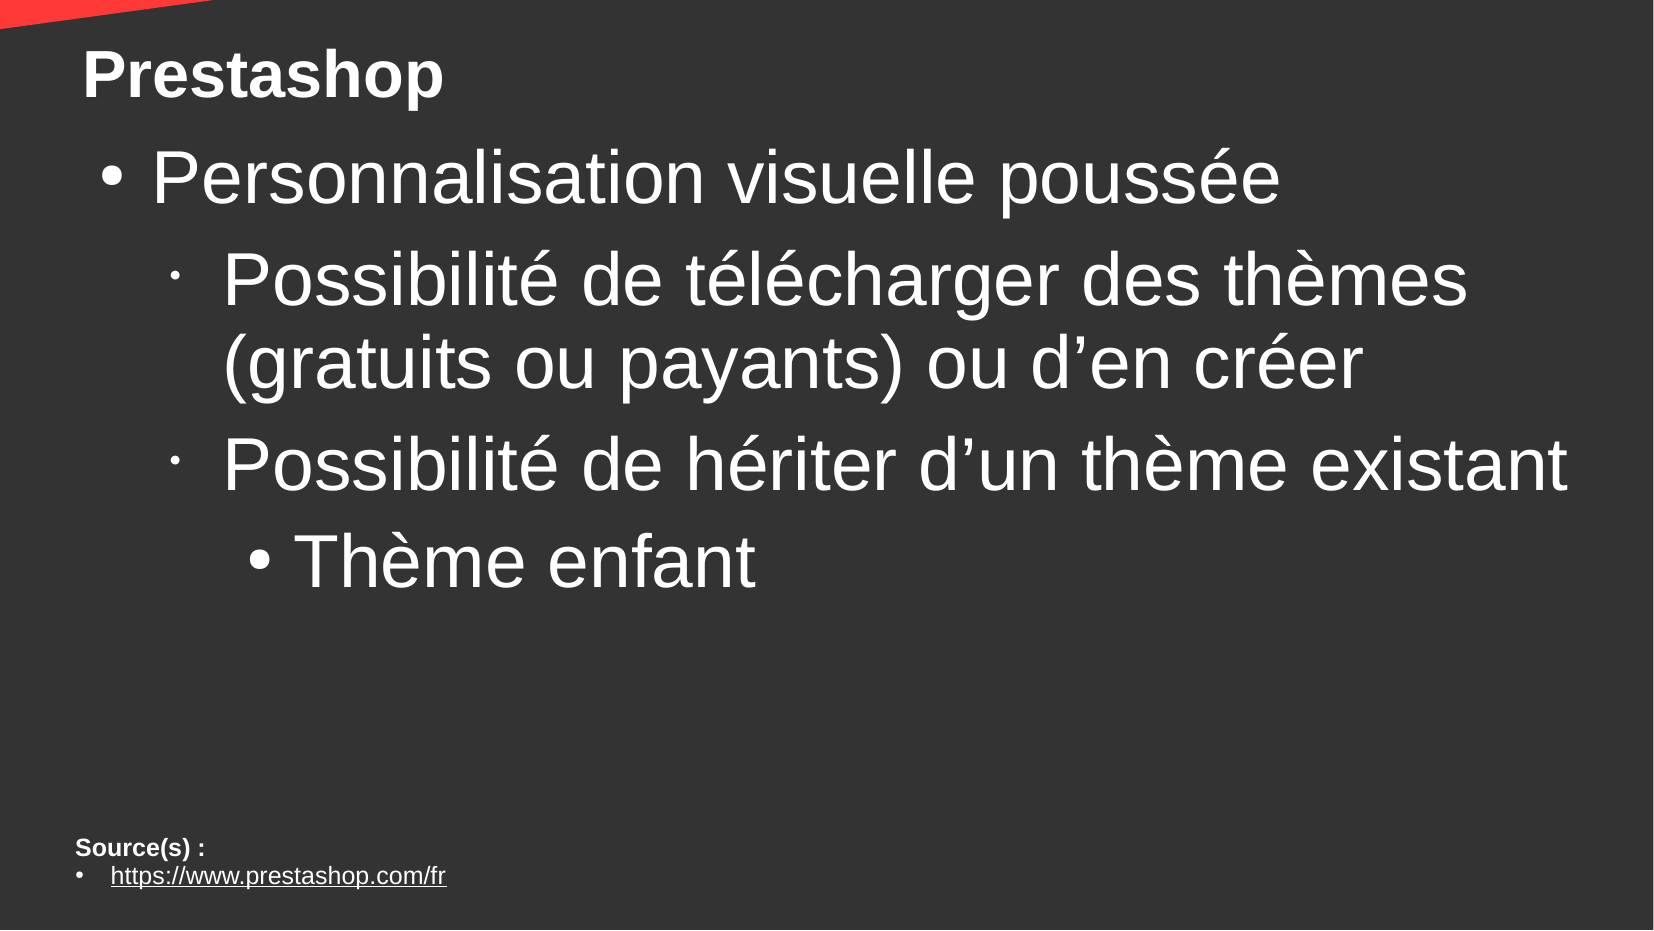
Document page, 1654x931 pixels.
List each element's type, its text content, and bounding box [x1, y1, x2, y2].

title Prestashop [82, 37, 1571, 114]
text_box Source(s) : https://www.prestashop.com/fr [60, 826, 1546, 910]
text_box [0, 0, 214, 30]
list Personnalisation visuelle poussée Possibilité de télécharger des thèmes (gratuits ou payants) ou d’en créer Possibilité de hériter d’un thème existant Thème enfant [80, 135, 1620, 804]
